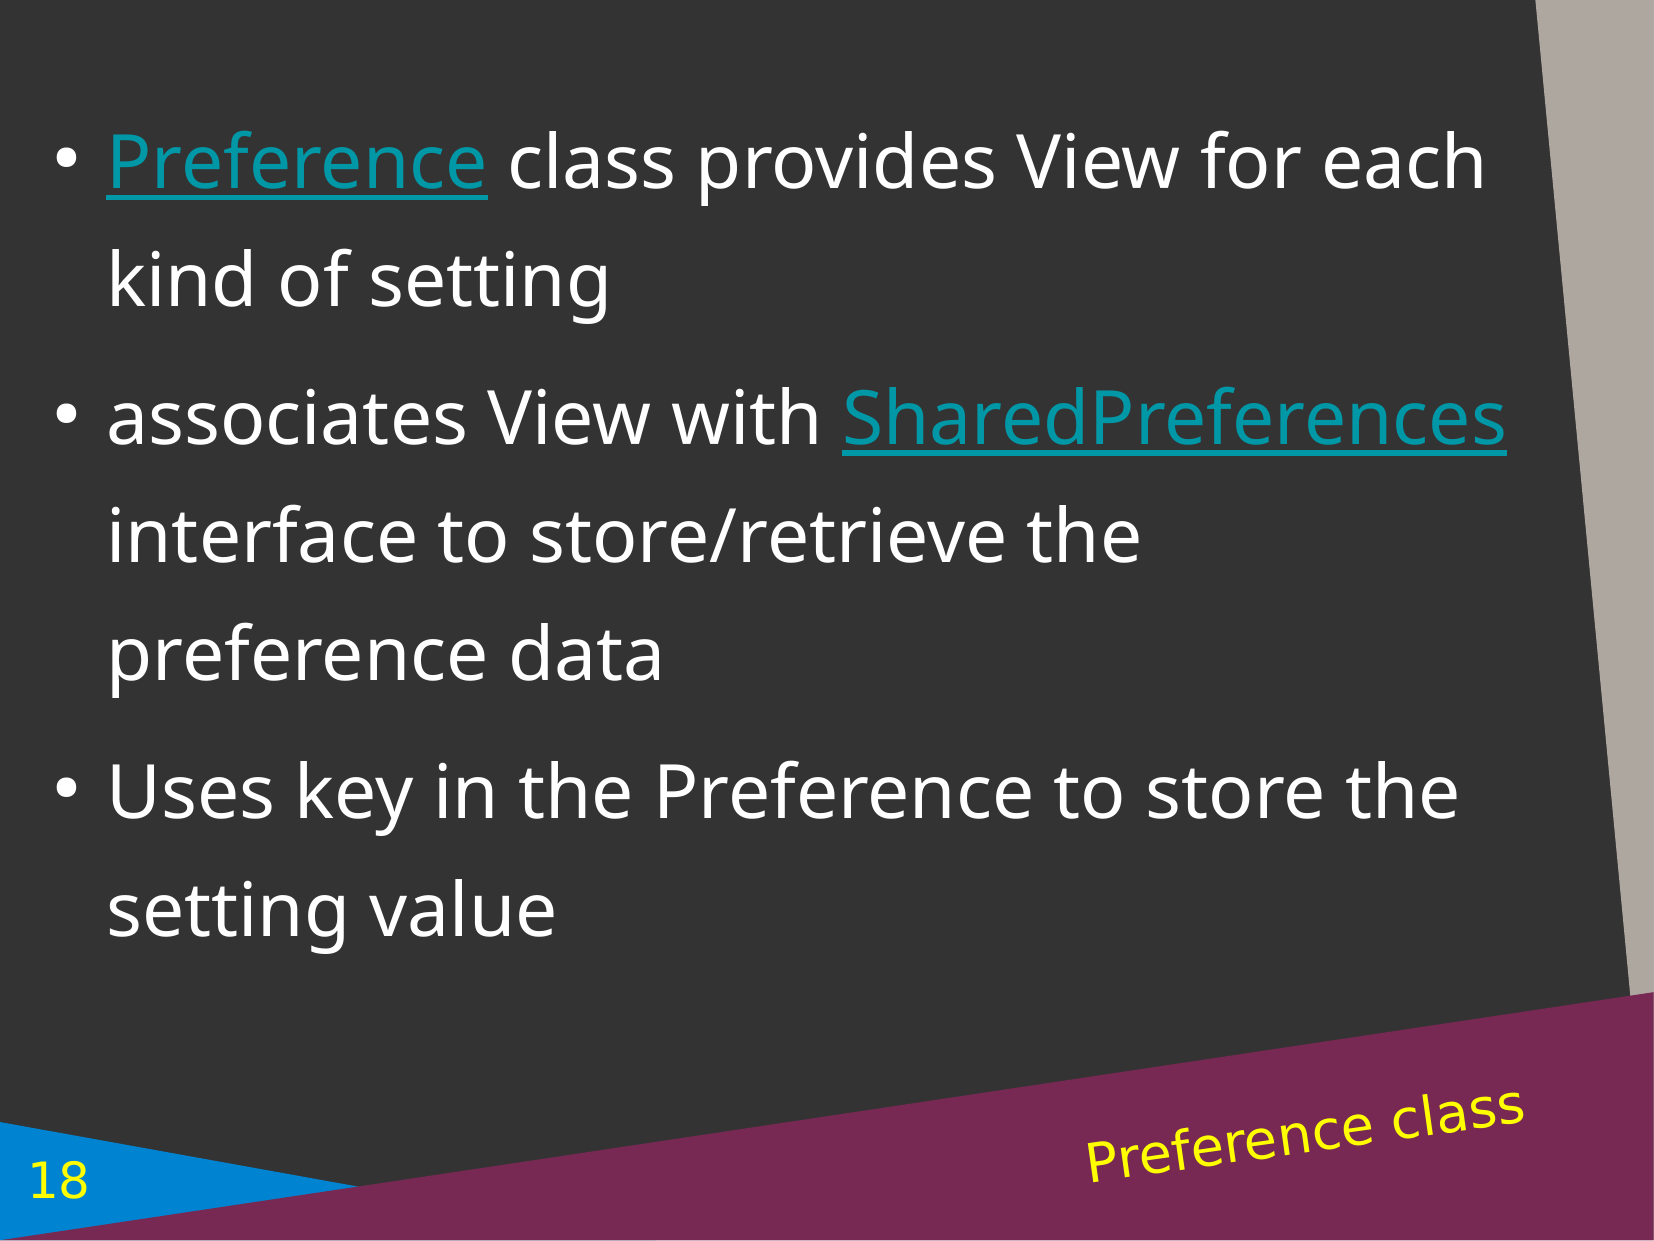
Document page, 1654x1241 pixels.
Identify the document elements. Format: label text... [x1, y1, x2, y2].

title Preference class [956, 995, 1654, 1241]
list Preference class provides View for each kind of setting associates View with SharedPreferences interface to store/retrieve the preference data Uses key in the Preference to store the setting value [35, 59, 1524, 993]
